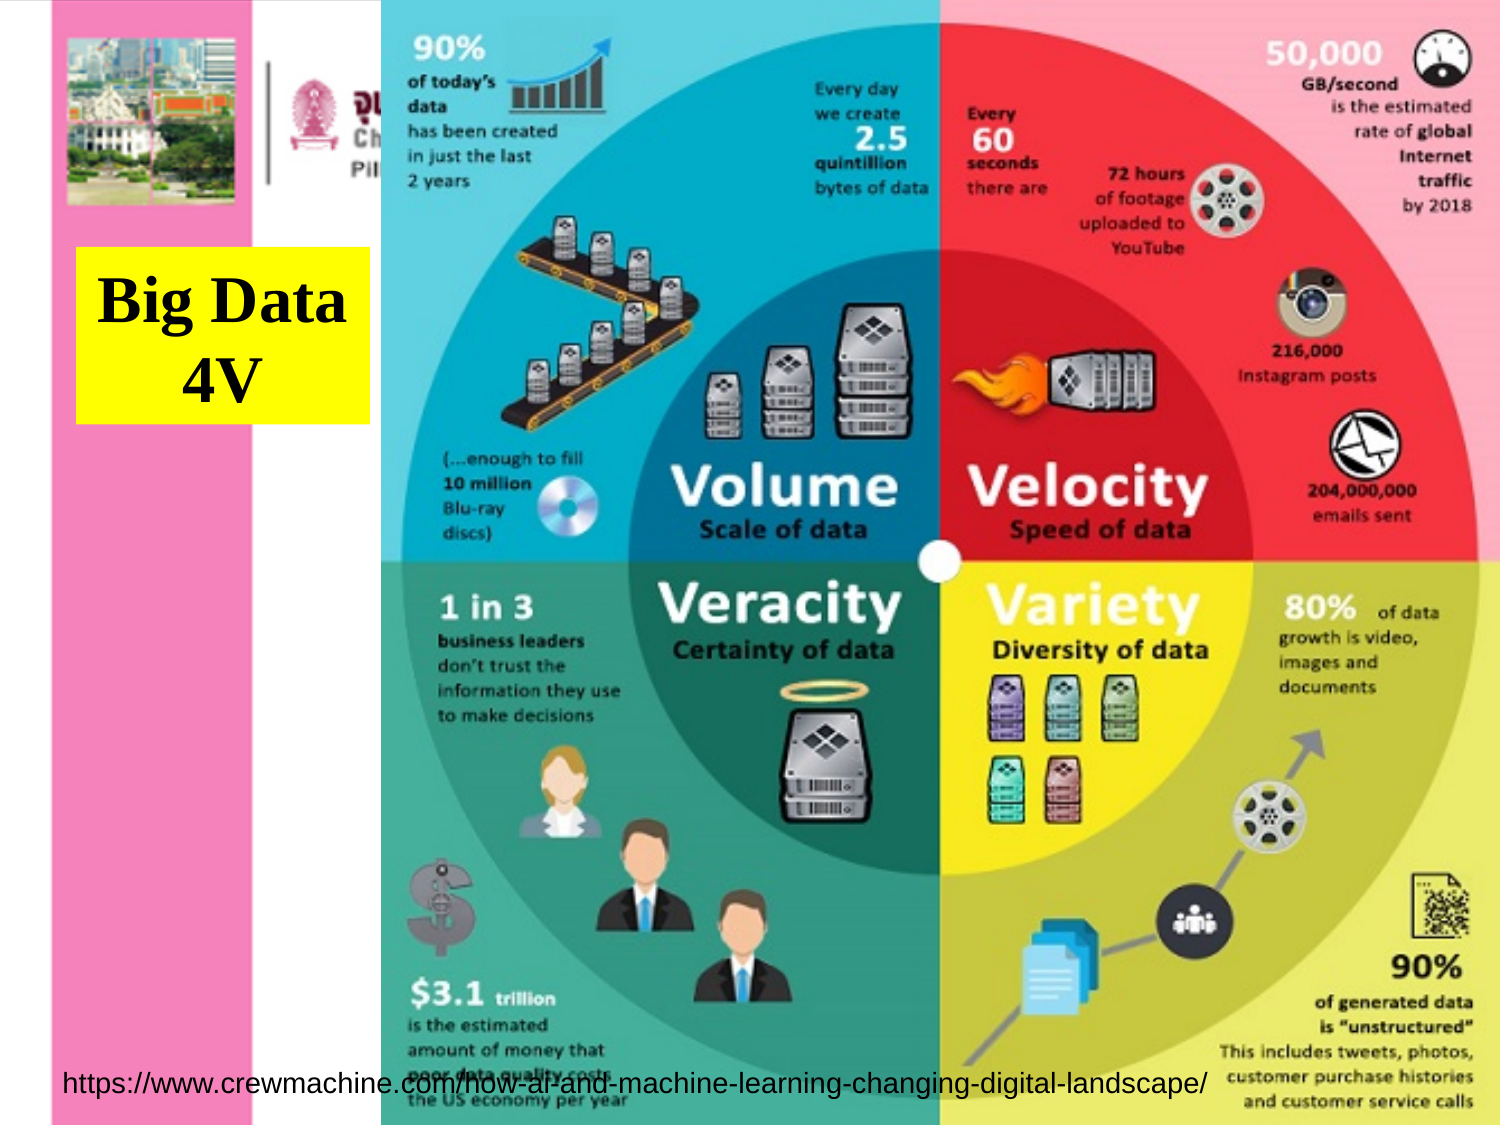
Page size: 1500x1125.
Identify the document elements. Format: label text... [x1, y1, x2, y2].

text_box https://www.crewmachine.com/how-ai-and-machine-learning-changing-digital-landscape/ [47, 1049, 1322, 1125]
text_box Big Data 4V [76, 246, 370, 425]
picture [0, 0, 1500, 1125]
